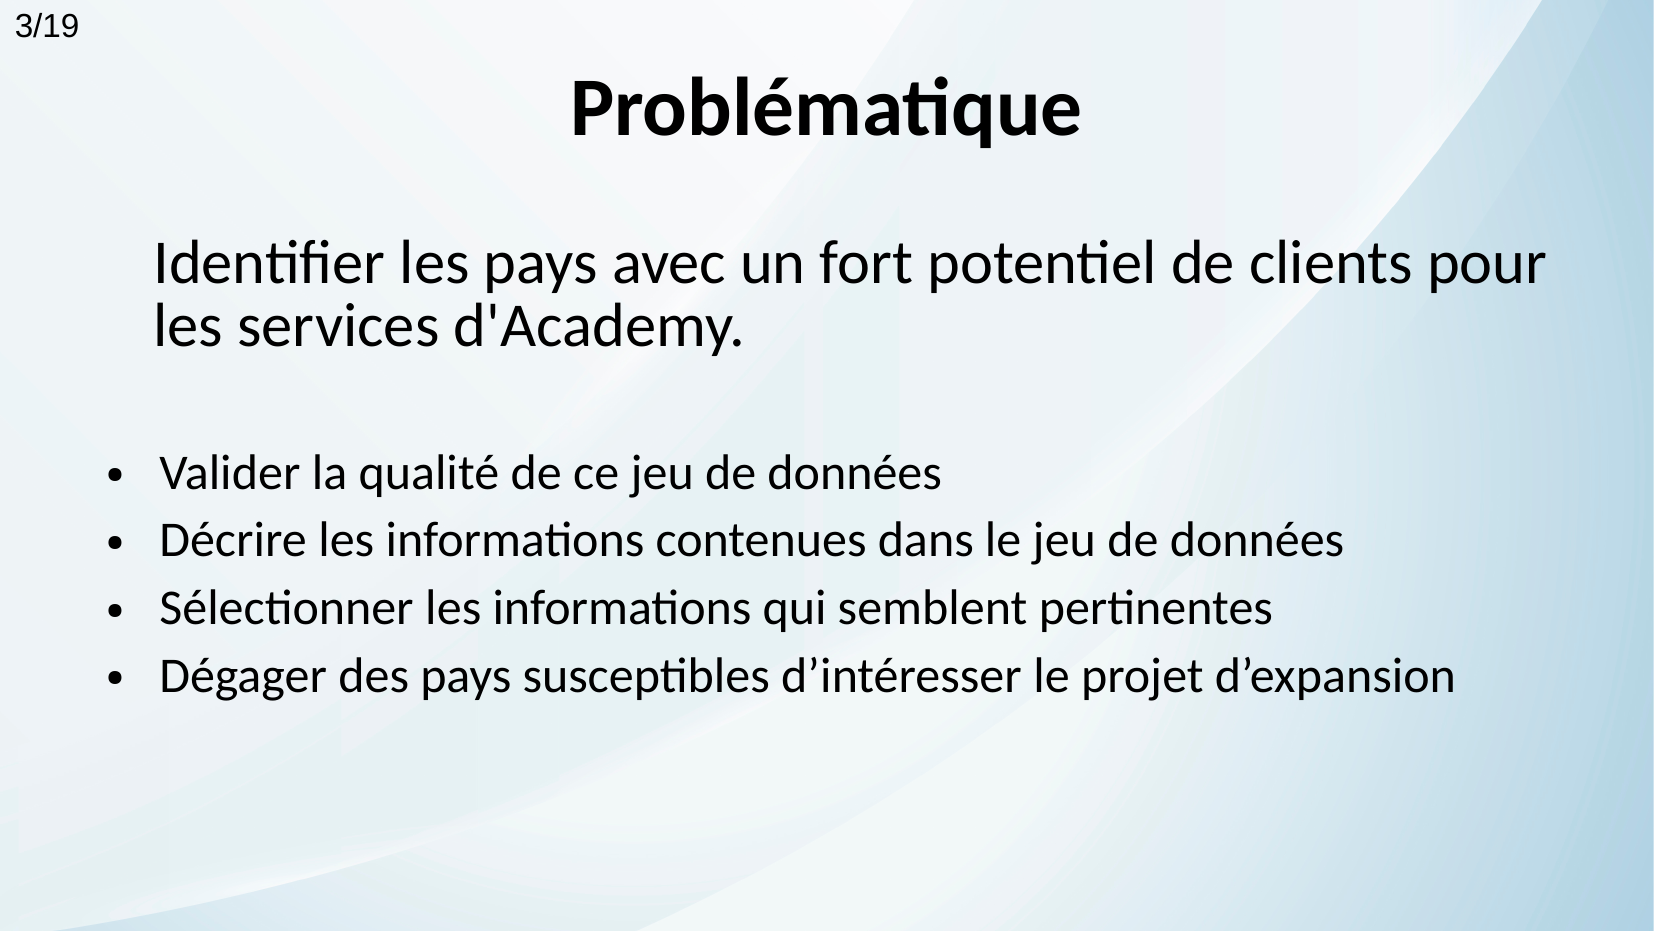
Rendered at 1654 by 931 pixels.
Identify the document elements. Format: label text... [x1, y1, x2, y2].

list Identifier les pays avec un fort potentiel de clients pour les services d'Academy. [82, 236, 1571, 373]
picture [0, 0, 1654, 931]
title Problématique [82, 37, 1571, 193]
text_box 3/19 [0, 0, 119, 60]
list Valider la qualité de ce jeu de données Décrire les informations contenues dans le jeu de données Sélectionner les informations qui semblent pertinentes Dégager des pays susceptibles d’intéresser le projet d’expansion [88, 383, 1595, 739]
